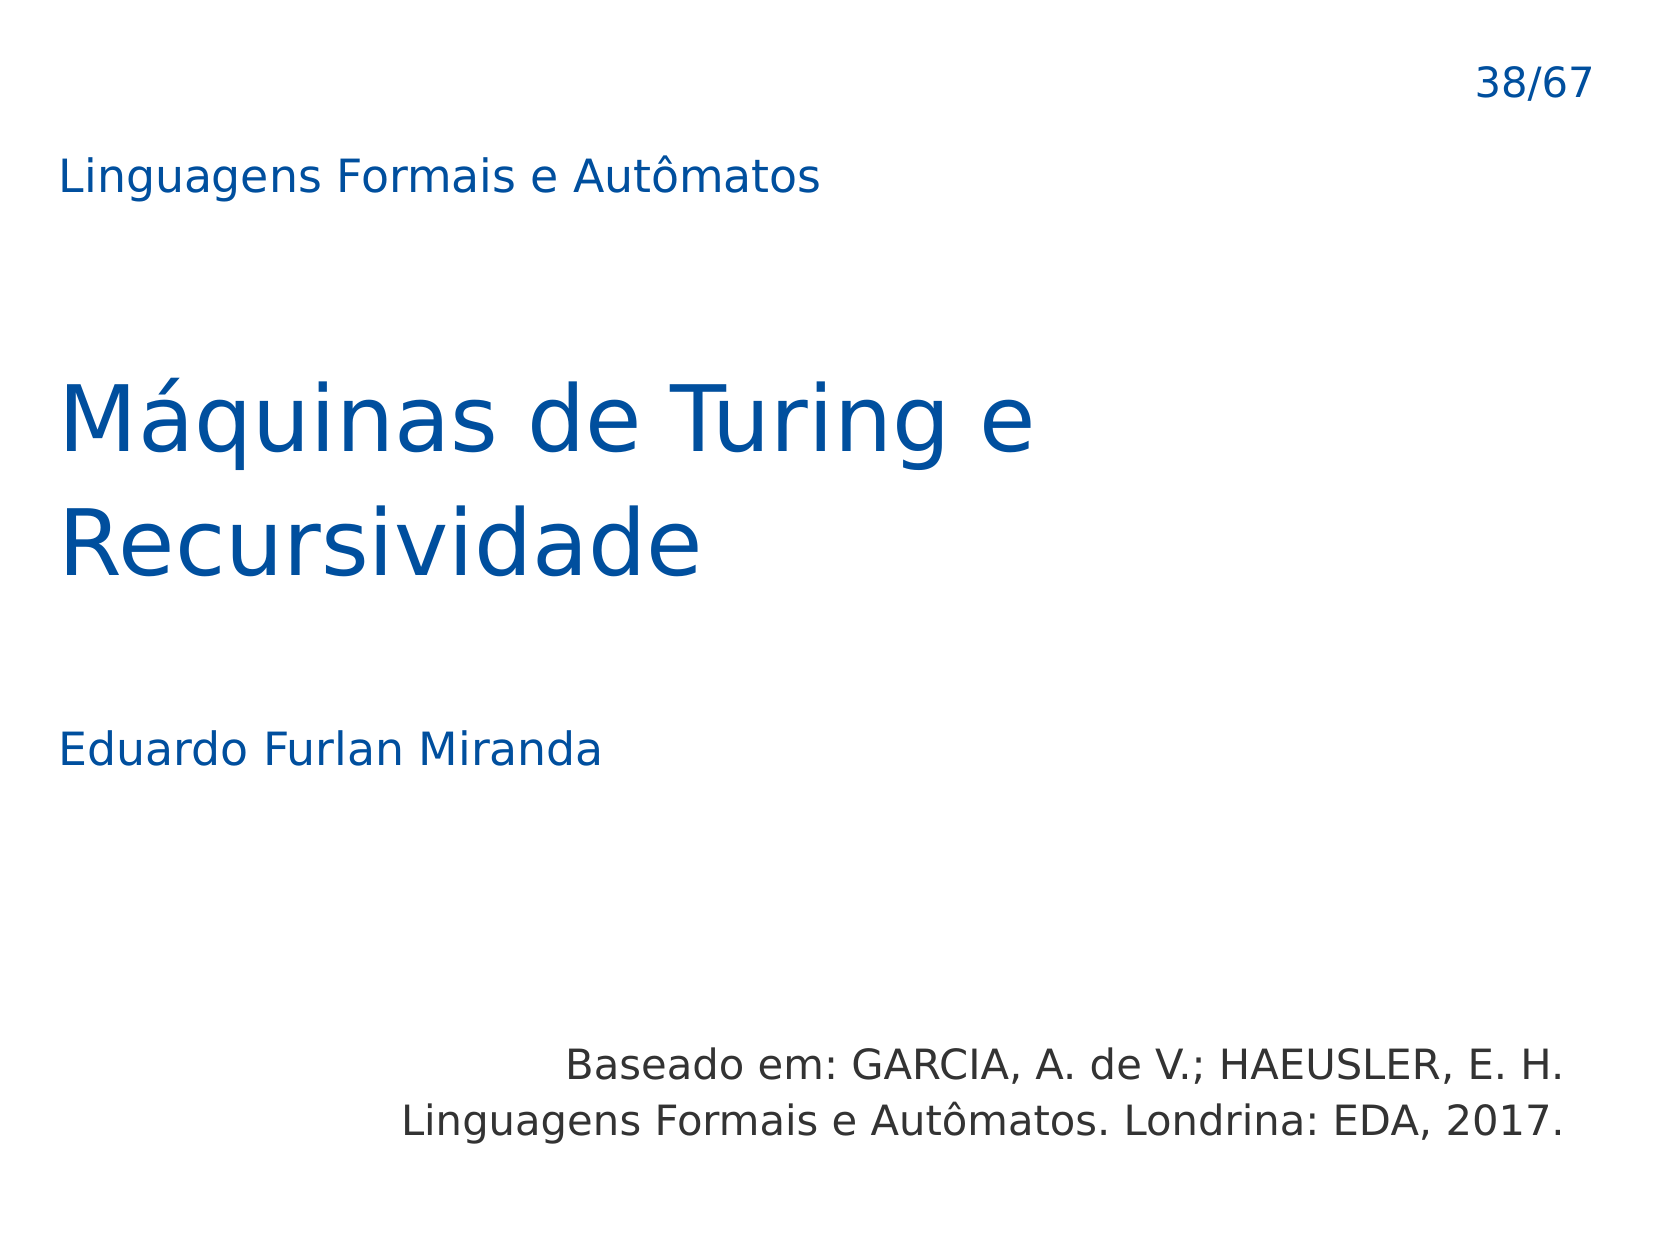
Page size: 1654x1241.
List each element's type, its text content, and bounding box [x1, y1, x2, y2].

list Baseado em: GARCIA, A. de V.; HAEUSLER, E. H. Linguagens Formais e Autômatos. Londrina: EDA, 2017. [366, 1033, 1565, 1211]
list Linguagens Formais e Autômatos Máquinas de Turing e Recursividade Eduardo Furlan Miranda [59, 141, 1625, 1211]
